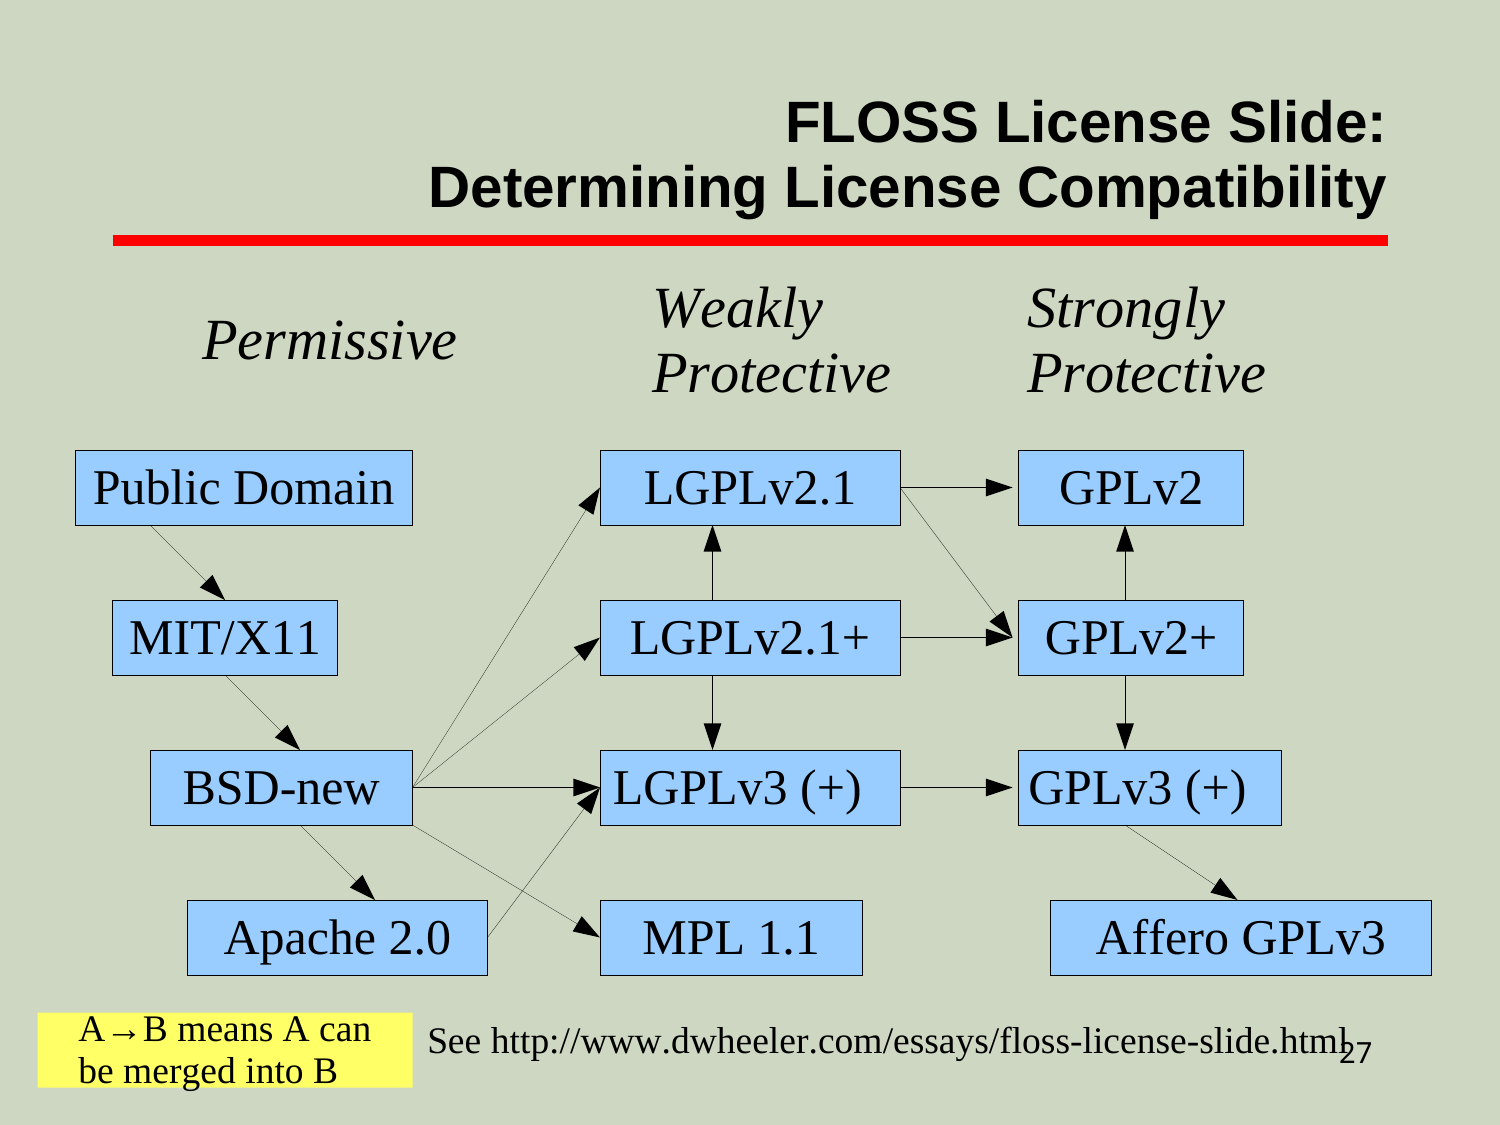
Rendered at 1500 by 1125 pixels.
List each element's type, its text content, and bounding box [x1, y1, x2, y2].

text_box Permissive [187, 299, 473, 380]
text_box A→B means A can be merged into B [37, 1012, 413, 1088]
text_box Strongly Protective [1012, 268, 1282, 413]
text_box BSD-new [150, 750, 413, 826]
text_box MPL 1.1 [600, 900, 863, 976]
title FLOSS License Slide: Determining License Compatibility [337, 85, 1388, 224]
text_box LGPLv2.1+ [600, 600, 901, 676]
text_box Affero GPLv3 [1050, 900, 1432, 976]
text_box Public Domain [75, 450, 413, 526]
text_box GPLv2 [1018, 450, 1244, 526]
text_box LGPLv3 (+) [600, 750, 901, 826]
text_box Weakly Protective [637, 268, 907, 413]
text_box See http://www.dwheeler.com/essays/floss-license-slide.html [413, 1012, 1345, 1069]
text_box Apache 2.0 [187, 900, 488, 976]
text_box GPLv2+ [1018, 600, 1244, 676]
text_box LGPLv2.1 [600, 450, 901, 526]
text_box MIT/X11 [112, 600, 338, 676]
text_box GPLv3 (+) [1018, 750, 1282, 826]
